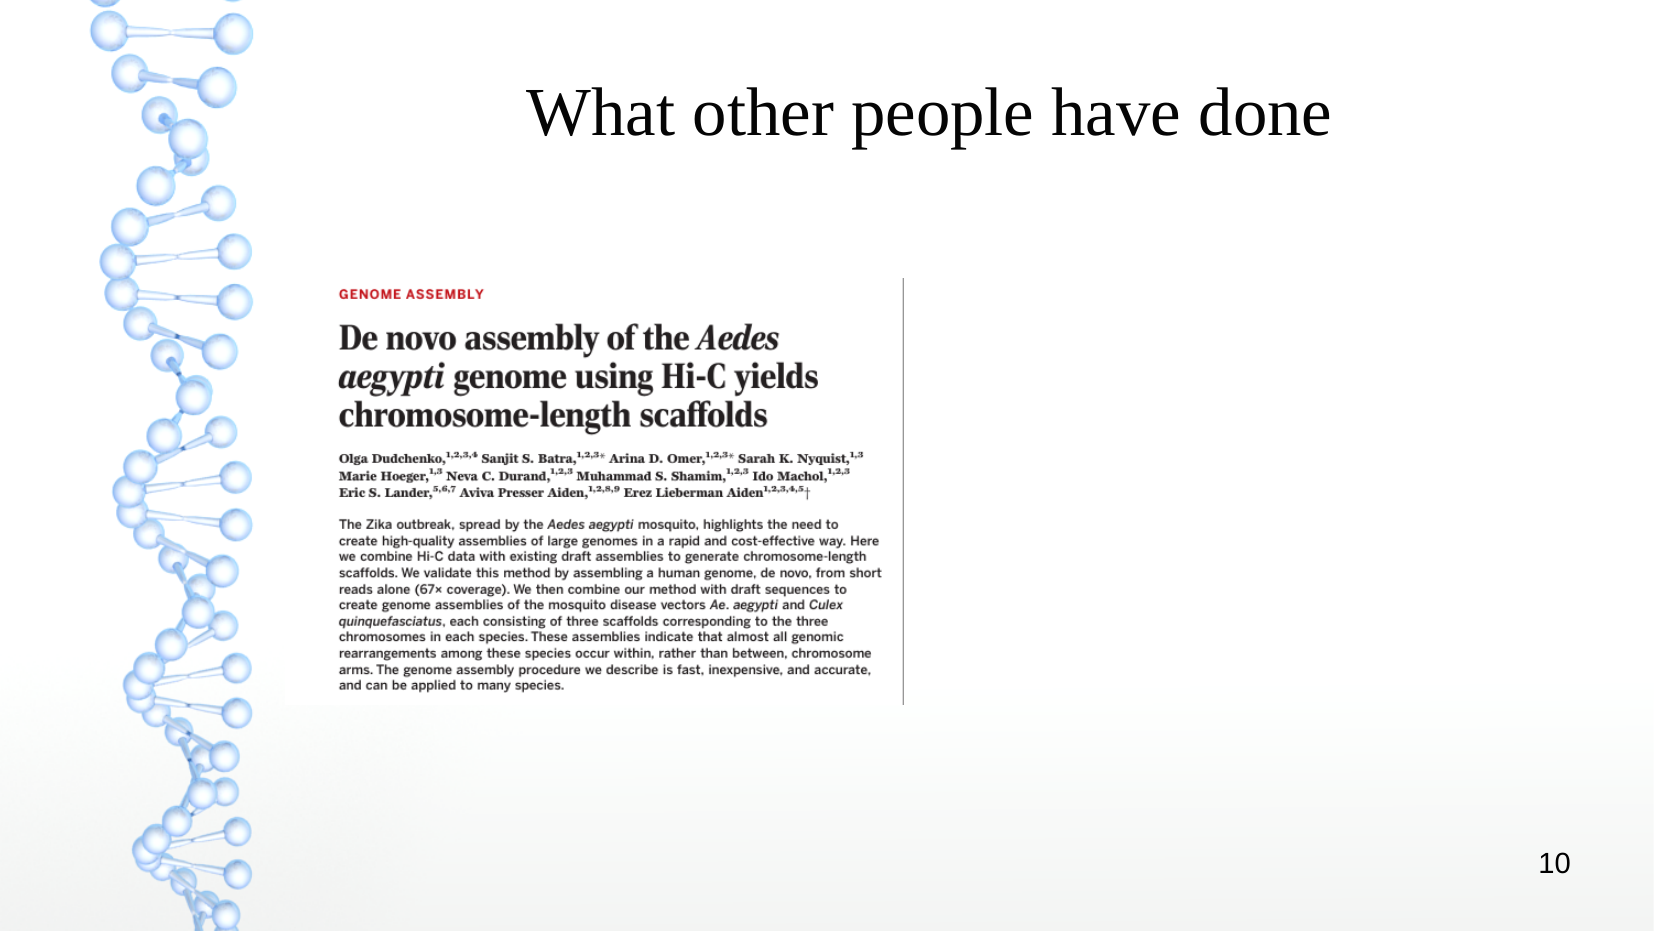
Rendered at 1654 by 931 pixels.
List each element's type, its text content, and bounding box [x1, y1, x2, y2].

picture [0, 0, 1654, 931]
title What other people have done [265, 35, 1595, 189]
